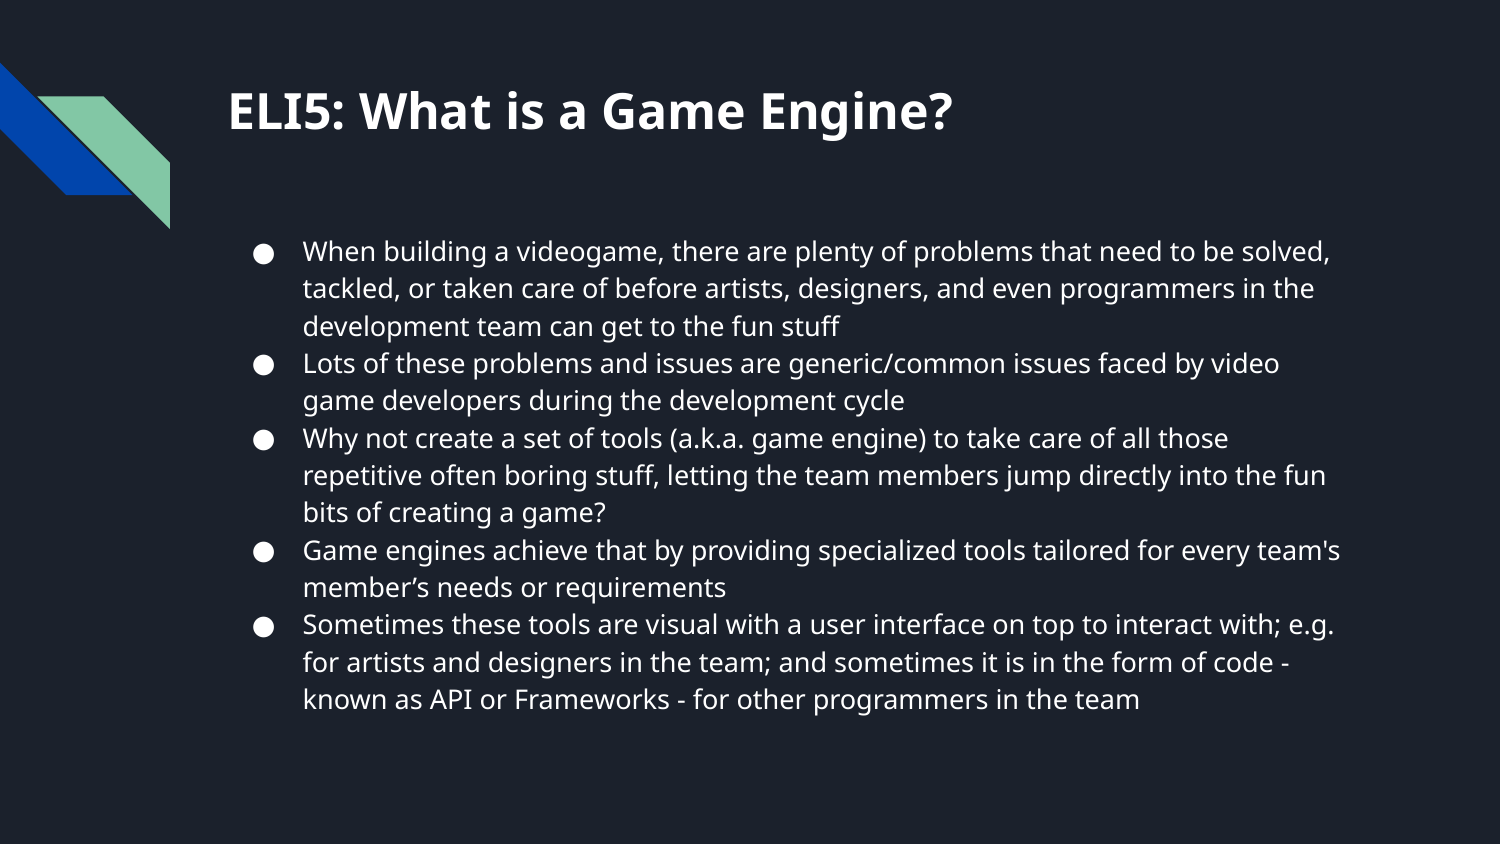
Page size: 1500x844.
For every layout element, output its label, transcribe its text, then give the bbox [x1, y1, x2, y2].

text_box When building a videogame, there are plenty of problems that need to be solved, tackled, or taken care of before artists, designers, and even programmers in the development team can get to the fun stuff Lots of these problems and issues are generic/common issues faced by video game developers during the development cycle Why not create a set of tools (a.k.a. game engine) to take care of all those repetitive often boring stuff, letting the team members jump directly into the fun bits of creating a game? Game engines achieve that by providing specialized tools tailored for every team's member’s needs or requirements Sometimes these tools are visual with a user interface on top to interact with; e.g. for artists and designers in the team; and sometimes it is in the form of code - known as API or Frameworks - for other programmers in the team [212, 214, 1368, 735]
text_box ELI5: What is a Game Engine? [212, 64, 1368, 214]
